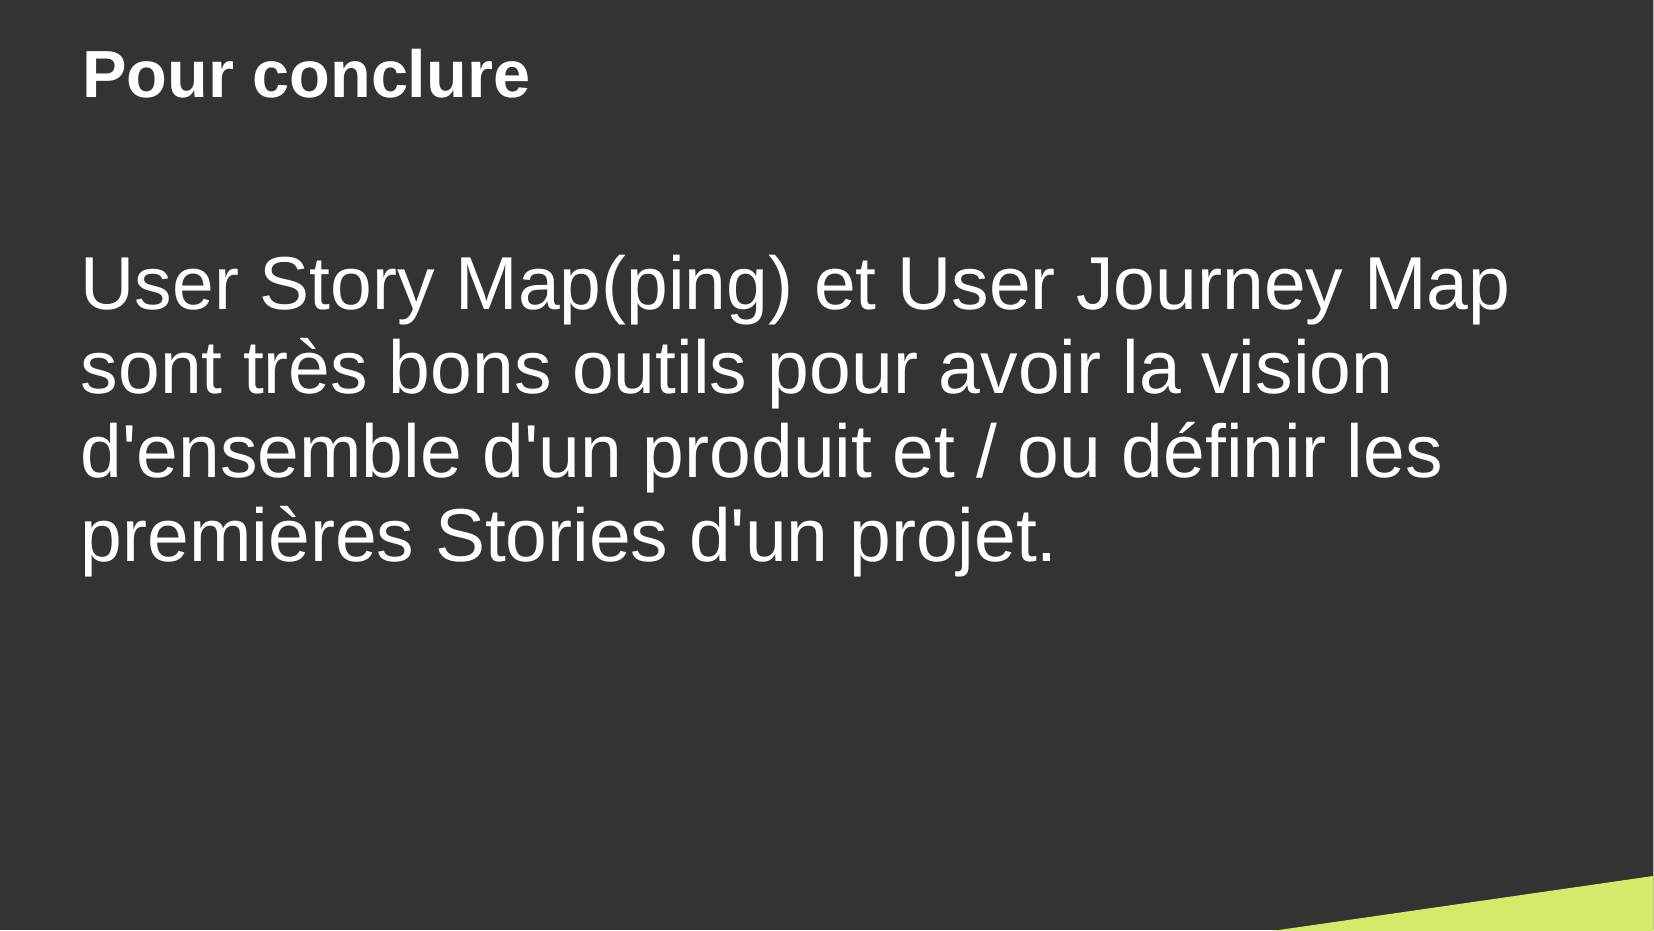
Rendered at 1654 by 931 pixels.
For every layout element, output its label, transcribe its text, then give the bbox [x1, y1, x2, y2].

title Pour conclure [82, 37, 1571, 122]
list User Story Map(ping) et User Journey Map sont très bons outils pour avoir la vision d'ensemble d'un produit et / ou définir les premières Stories d'un projet. [80, 241, 1620, 686]
text_box [1272, 875, 1654, 931]
